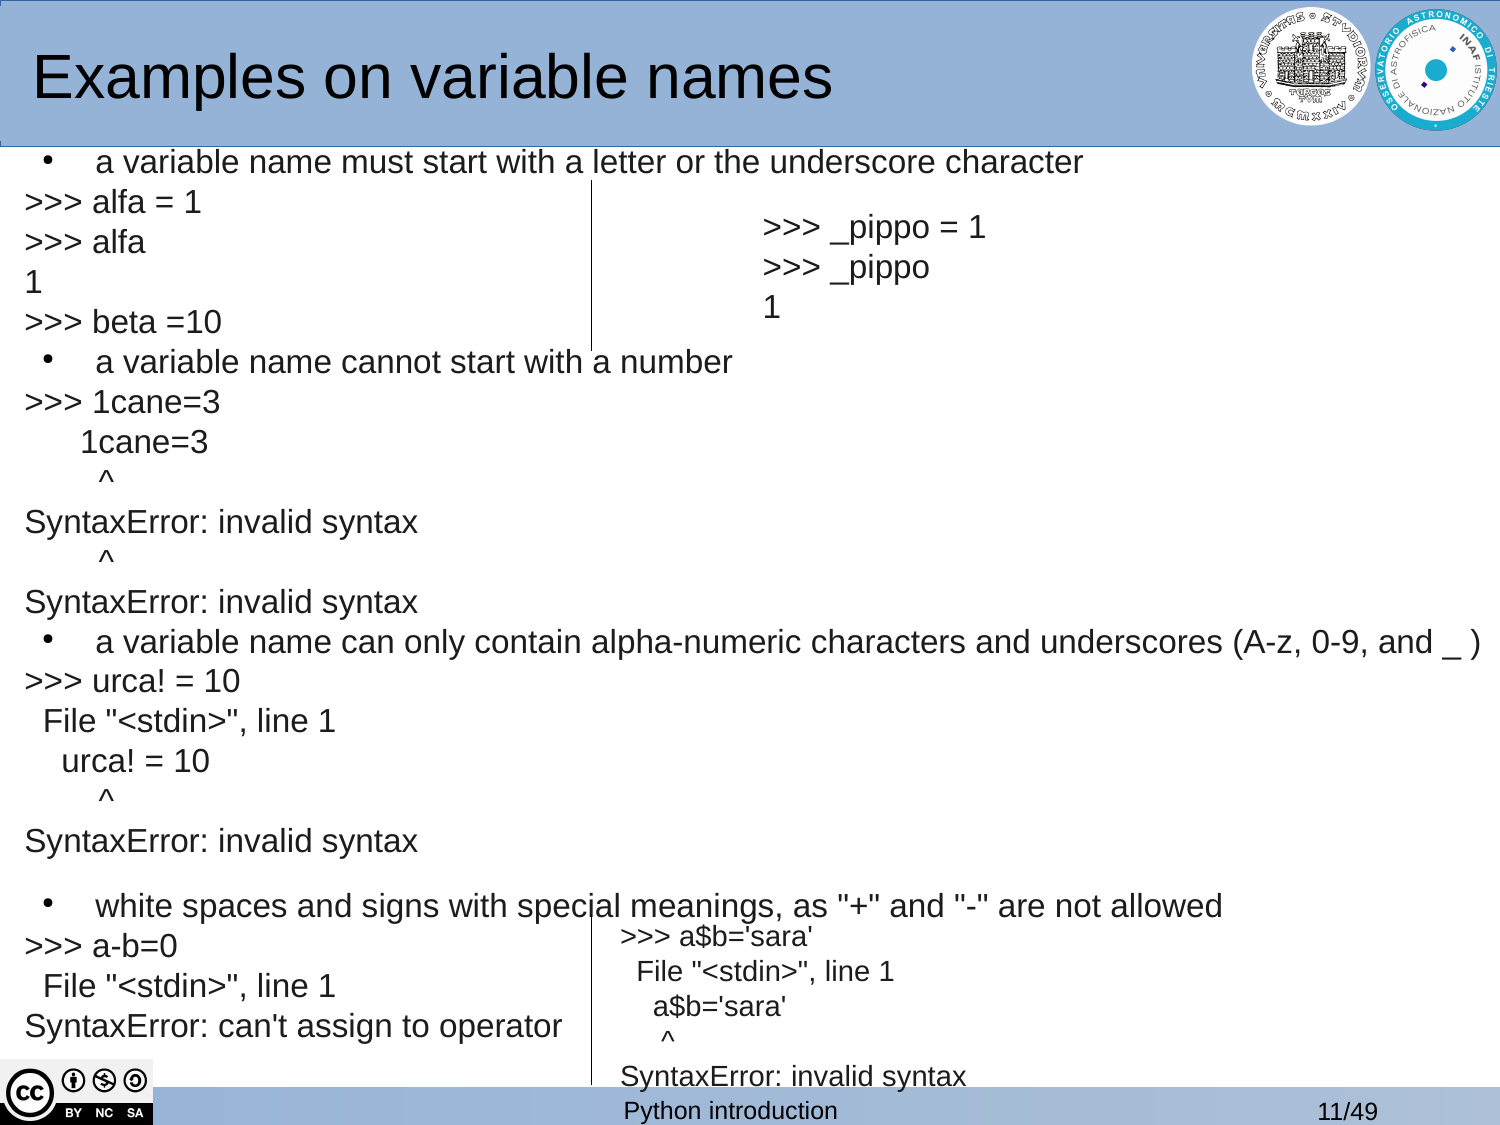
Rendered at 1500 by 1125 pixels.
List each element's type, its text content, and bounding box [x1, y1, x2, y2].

list >>> _pippo = 1 >>> _pippo 1 [747, 197, 1280, 350]
list a variable name must start with a letter or the underscore character >>> alfa = 1 >>> alfa 1 >>> beta =10 a variable name cannot start with a number >>> 1cane=3 1cane=3 ^ SyntaxError: invalid syntax ^ SyntaxError: invalid syntax a variable name can only contain alpha-numeric characters and underscores (A-z, 0-9, and _ ) >>> urca! = 10 File "<stdin>", line 1 urca! = 10 ^ SyntaxError: invalid syntax white spaces and signs with special meanings, as "+" and "-" are not allowed >>> a-b=0 File "<stdin>", line 1 SyntaxError: can't assign to operator [9, 132, 1500, 1006]
picture [0, 1059, 153, 1125]
text_box Examples on variable names [0, 5, 1243, 141]
picture [1252, 0, 1500, 132]
list >>> a$b='sara' File "<stdin>", line 1 a$b='sara' ^ SyntaxError: invalid syntax [605, 909, 1137, 1091]
